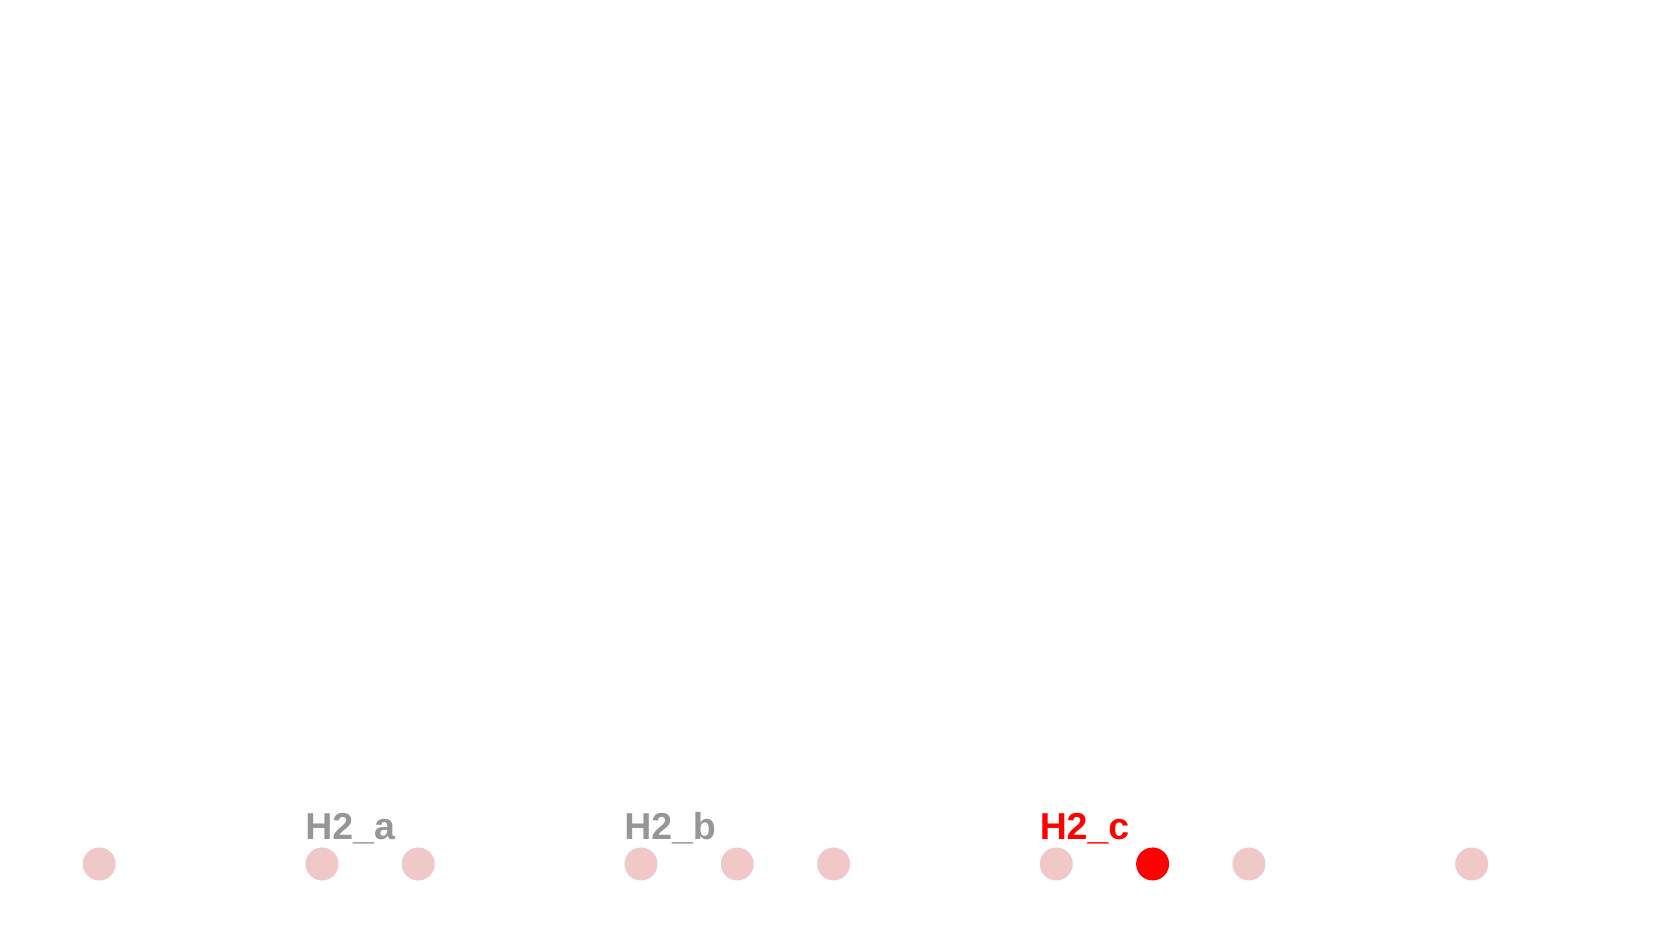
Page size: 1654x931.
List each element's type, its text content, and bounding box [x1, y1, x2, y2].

text_box H2_a [305, 797, 624, 848]
text_box [1232, 847, 1266, 881]
text_box [624, 848, 658, 881]
text_box [720, 847, 754, 881]
text_box [817, 847, 851, 881]
text_box H2_b [624, 797, 956, 848]
text_box [1136, 847, 1170, 881]
text_box [401, 847, 435, 881]
text_box [305, 848, 339, 881]
text_box [82, 847, 116, 881]
text_box [1455, 847, 1489, 881]
text_box [1039, 848, 1073, 881]
text_box H2_c [1039, 797, 1371, 848]
